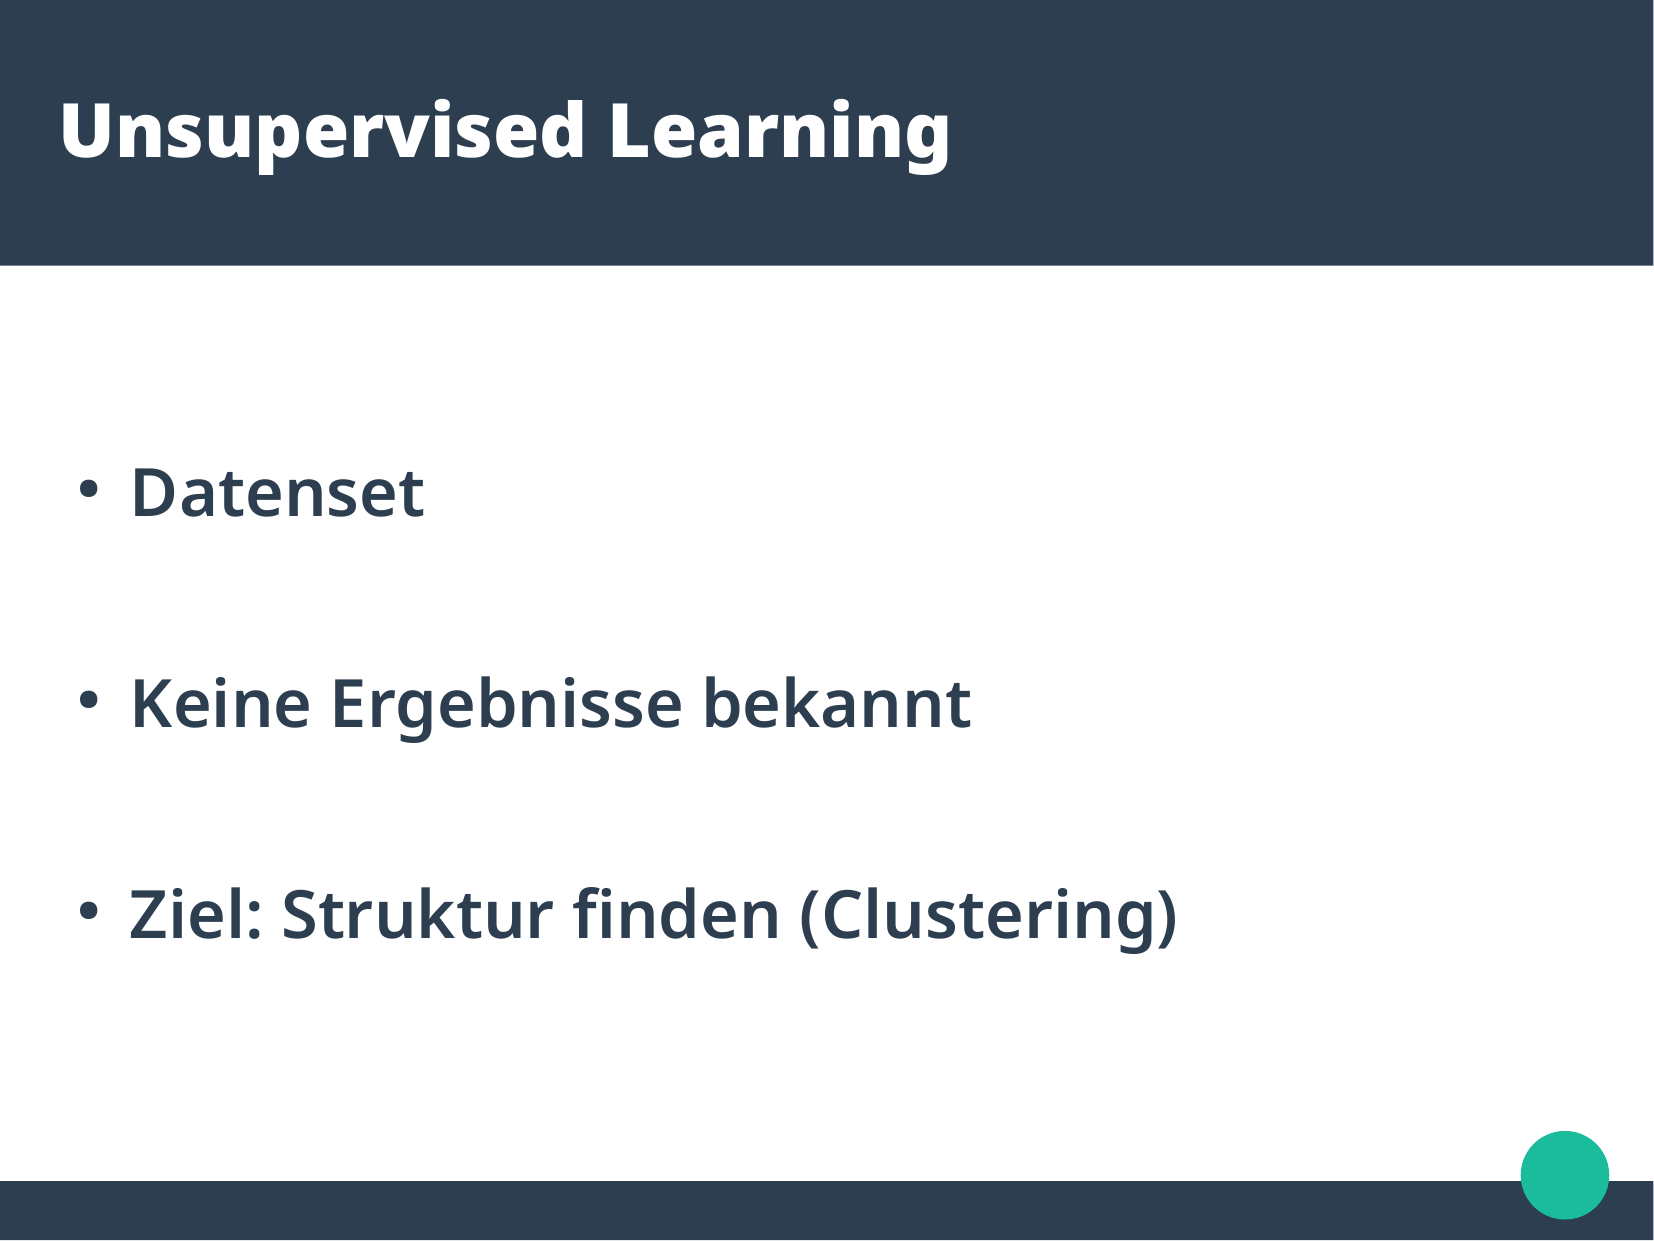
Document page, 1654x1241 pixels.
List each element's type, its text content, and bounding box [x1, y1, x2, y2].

list Datenset Keine Ergebnisse bekannt Ziel: Struktur finden (Clustering) [59, 324, 1595, 1152]
title Unsupervised Learning [59, 49, 1595, 207]
